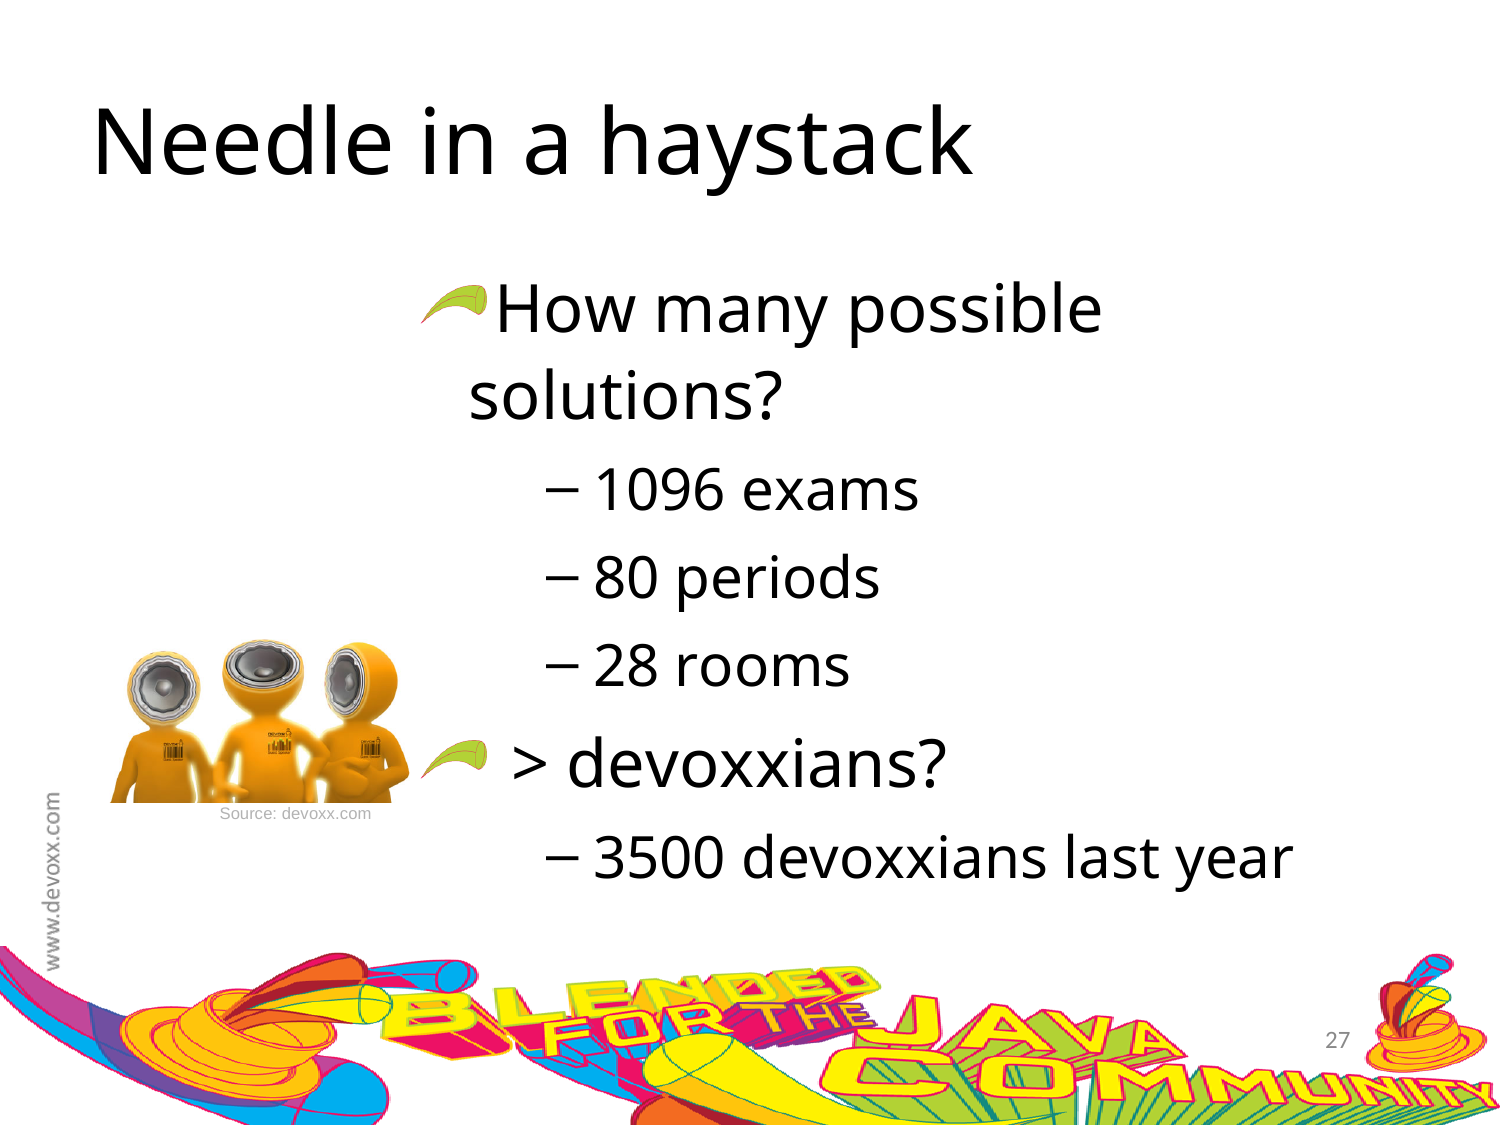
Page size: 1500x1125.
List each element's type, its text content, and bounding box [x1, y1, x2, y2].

picture [107, 637, 413, 803]
list How many possible solutions? 1096 exams 80 periods 28 rooms > devoxxians? 3500 devoxxians last year [412, 262, 1426, 938]
picture [0, 757, 1500, 1125]
title Needle in a haystack [75, 37, 1426, 241]
text_box Source: devoxx.com [219, 806, 372, 826]
